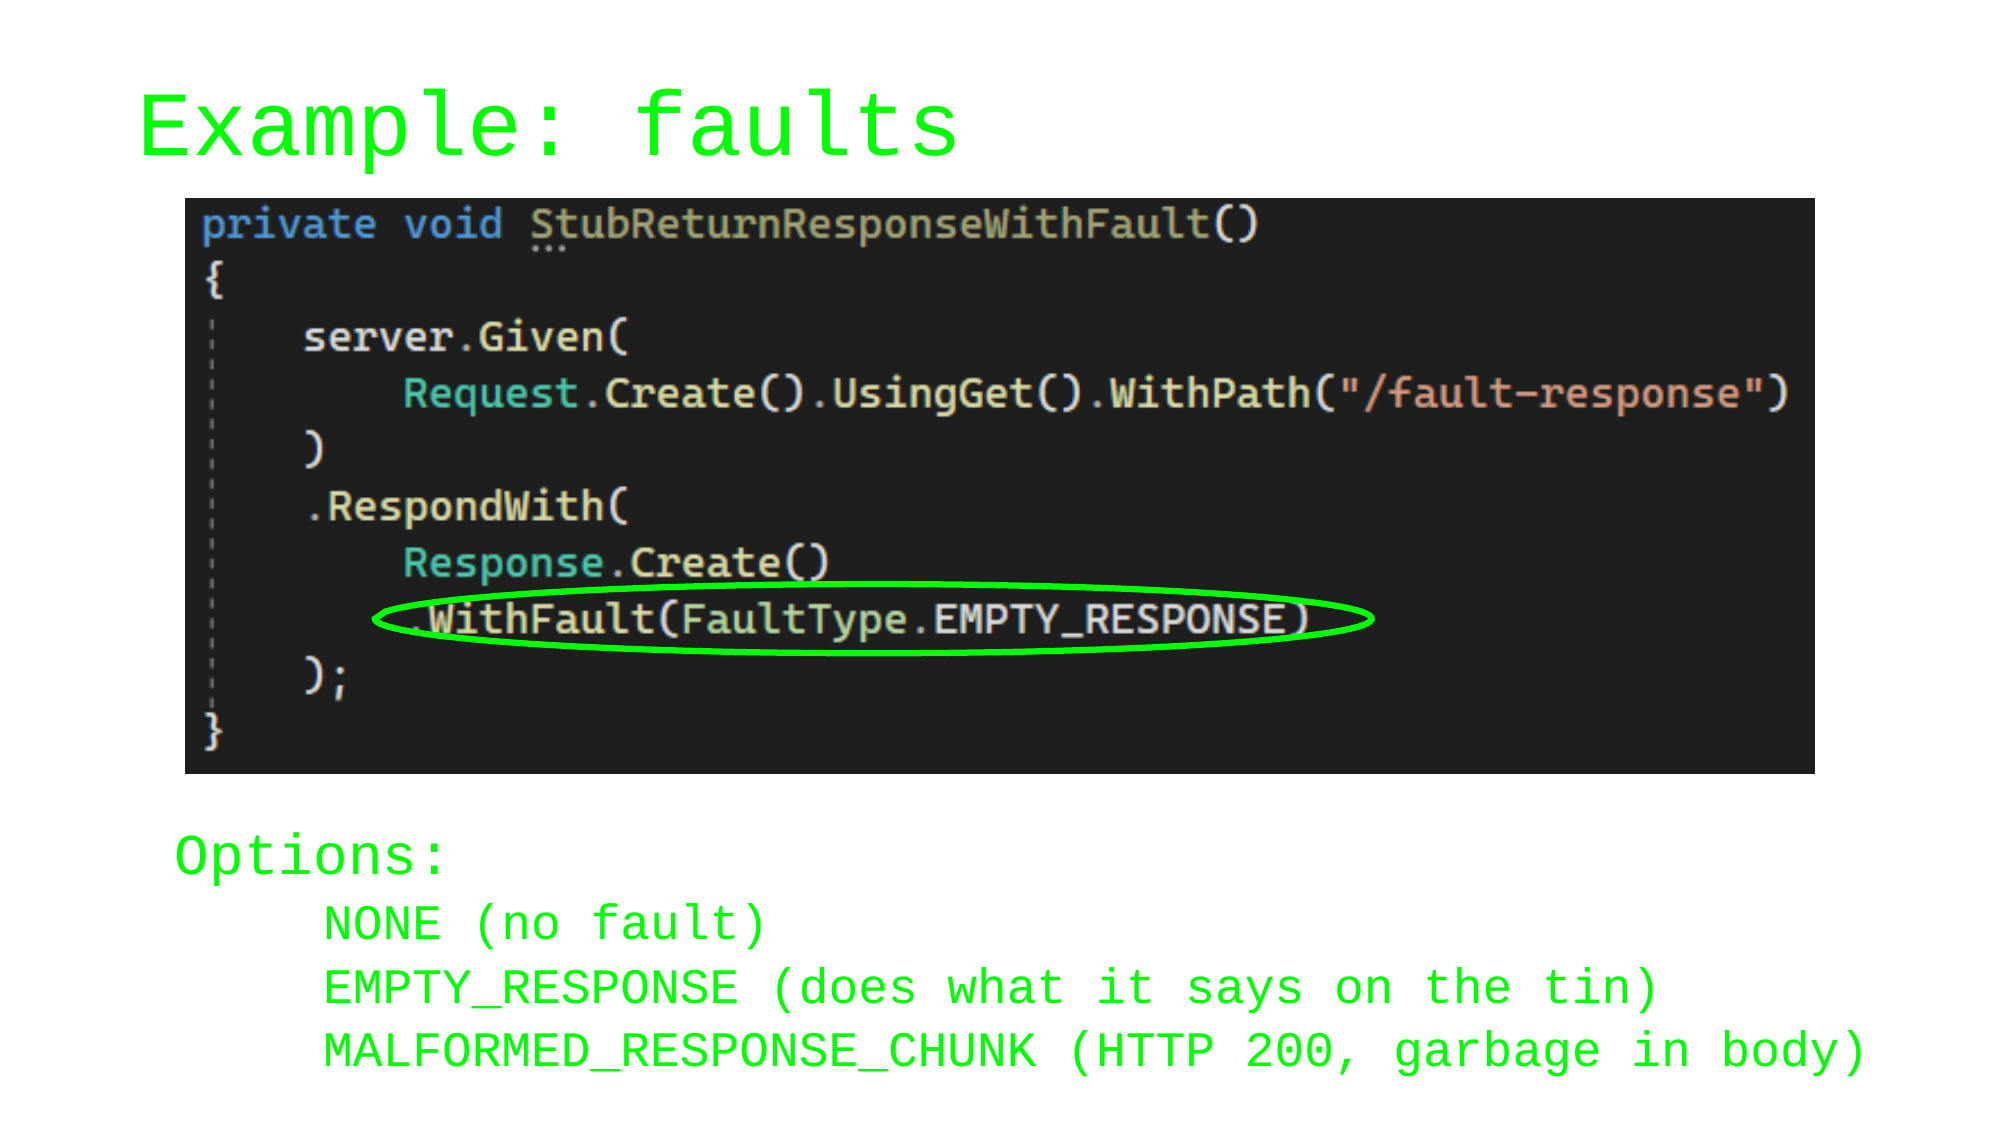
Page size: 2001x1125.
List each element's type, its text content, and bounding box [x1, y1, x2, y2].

picture [185, 218, 1815, 297]
list Options: NONE (no fault) EMPTY_RESPONSE (does what it says on the tin) MALFORMED_RESPONSE_CHUNK (HTTP 200, garbage in body) [122, 297, 1965, 1086]
title Example: faults [122, 35, 1844, 218]
